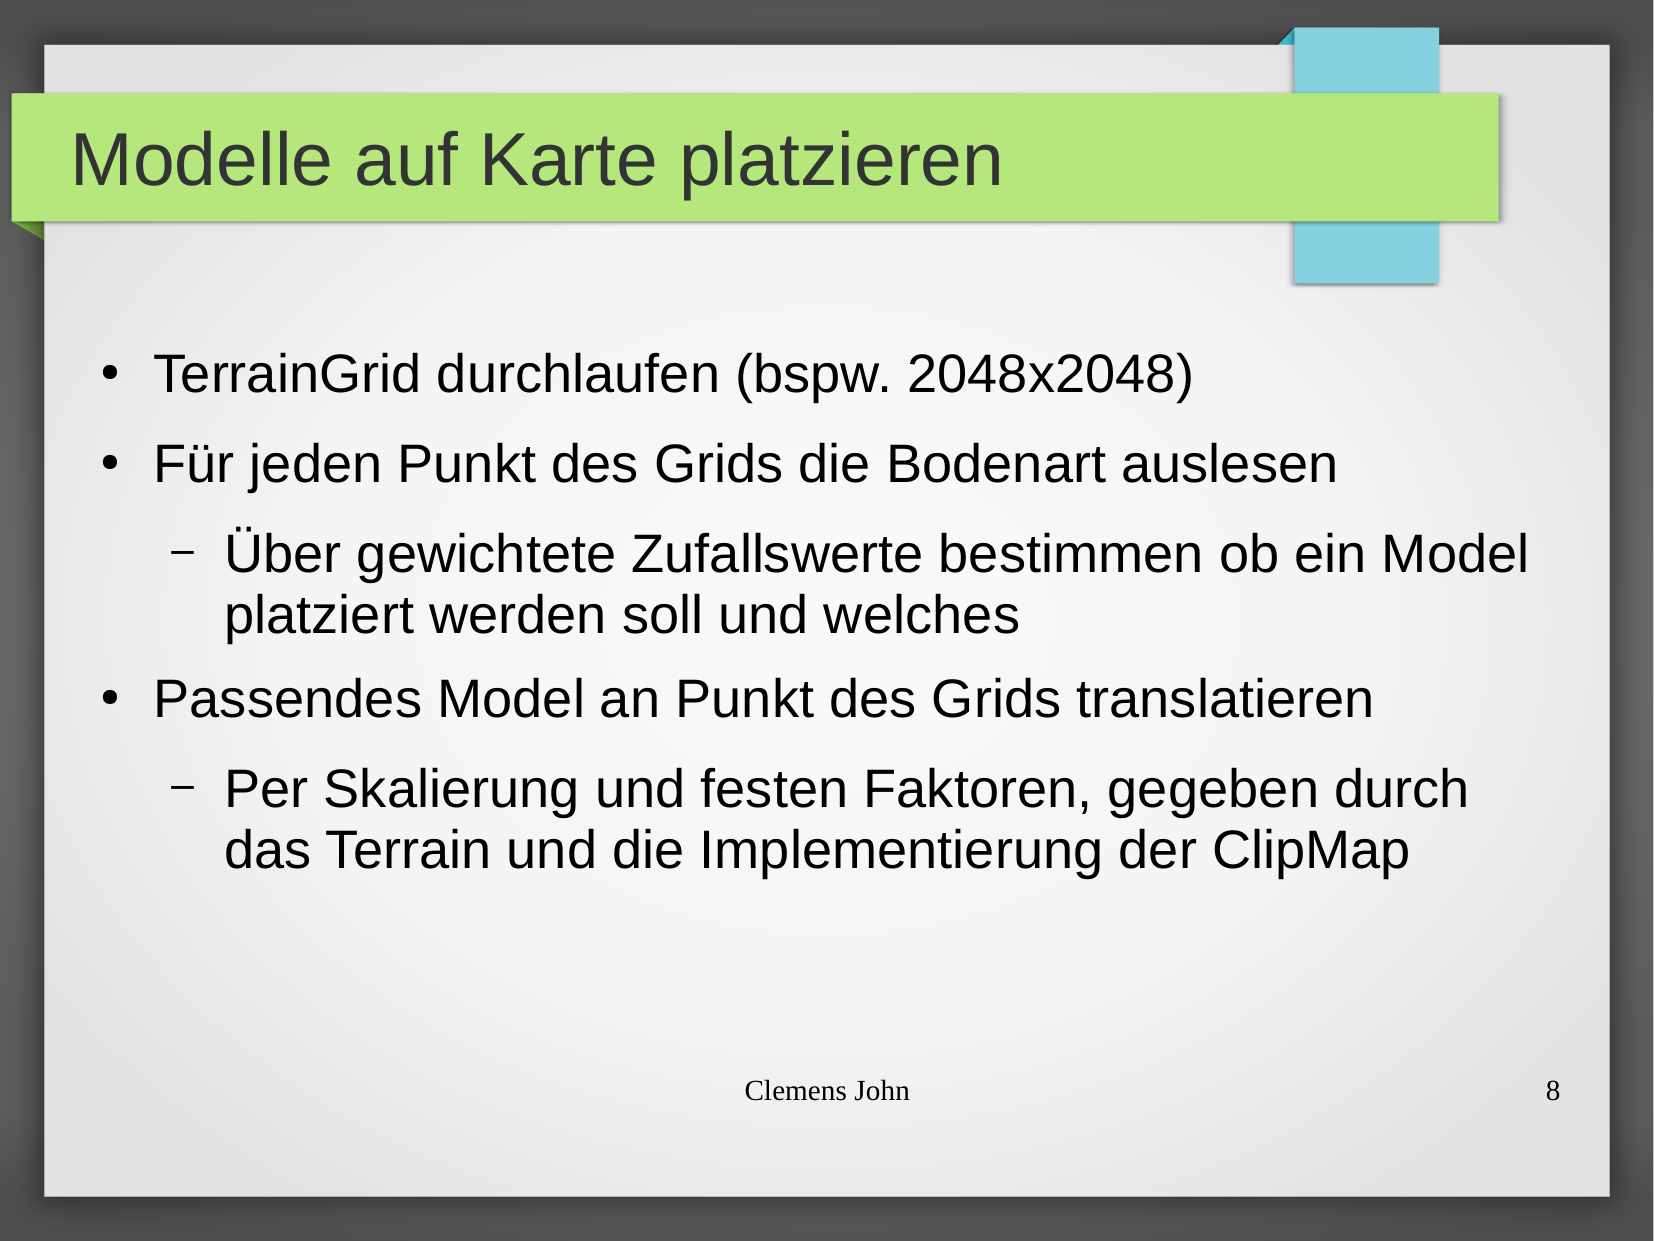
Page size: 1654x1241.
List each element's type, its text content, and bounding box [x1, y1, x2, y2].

title Modelle auf Karte platzieren [70, 106, 1229, 213]
picture [0, 0, 1654, 1241]
list TerrainGrid durchlaufen (bspw. 2048x2048) Für jeden Punkt des Grids die Bodenart auslesen Über gewichtete Zufallswerte bestimmen ob ein Model platziert werden soll und welches Passendes Model an Punkt des Grids translatieren Per Skalierung und festen Faktoren, gegeben durch das Terrain und die Implementierung der ClipMap [82, 343, 1538, 1063]
